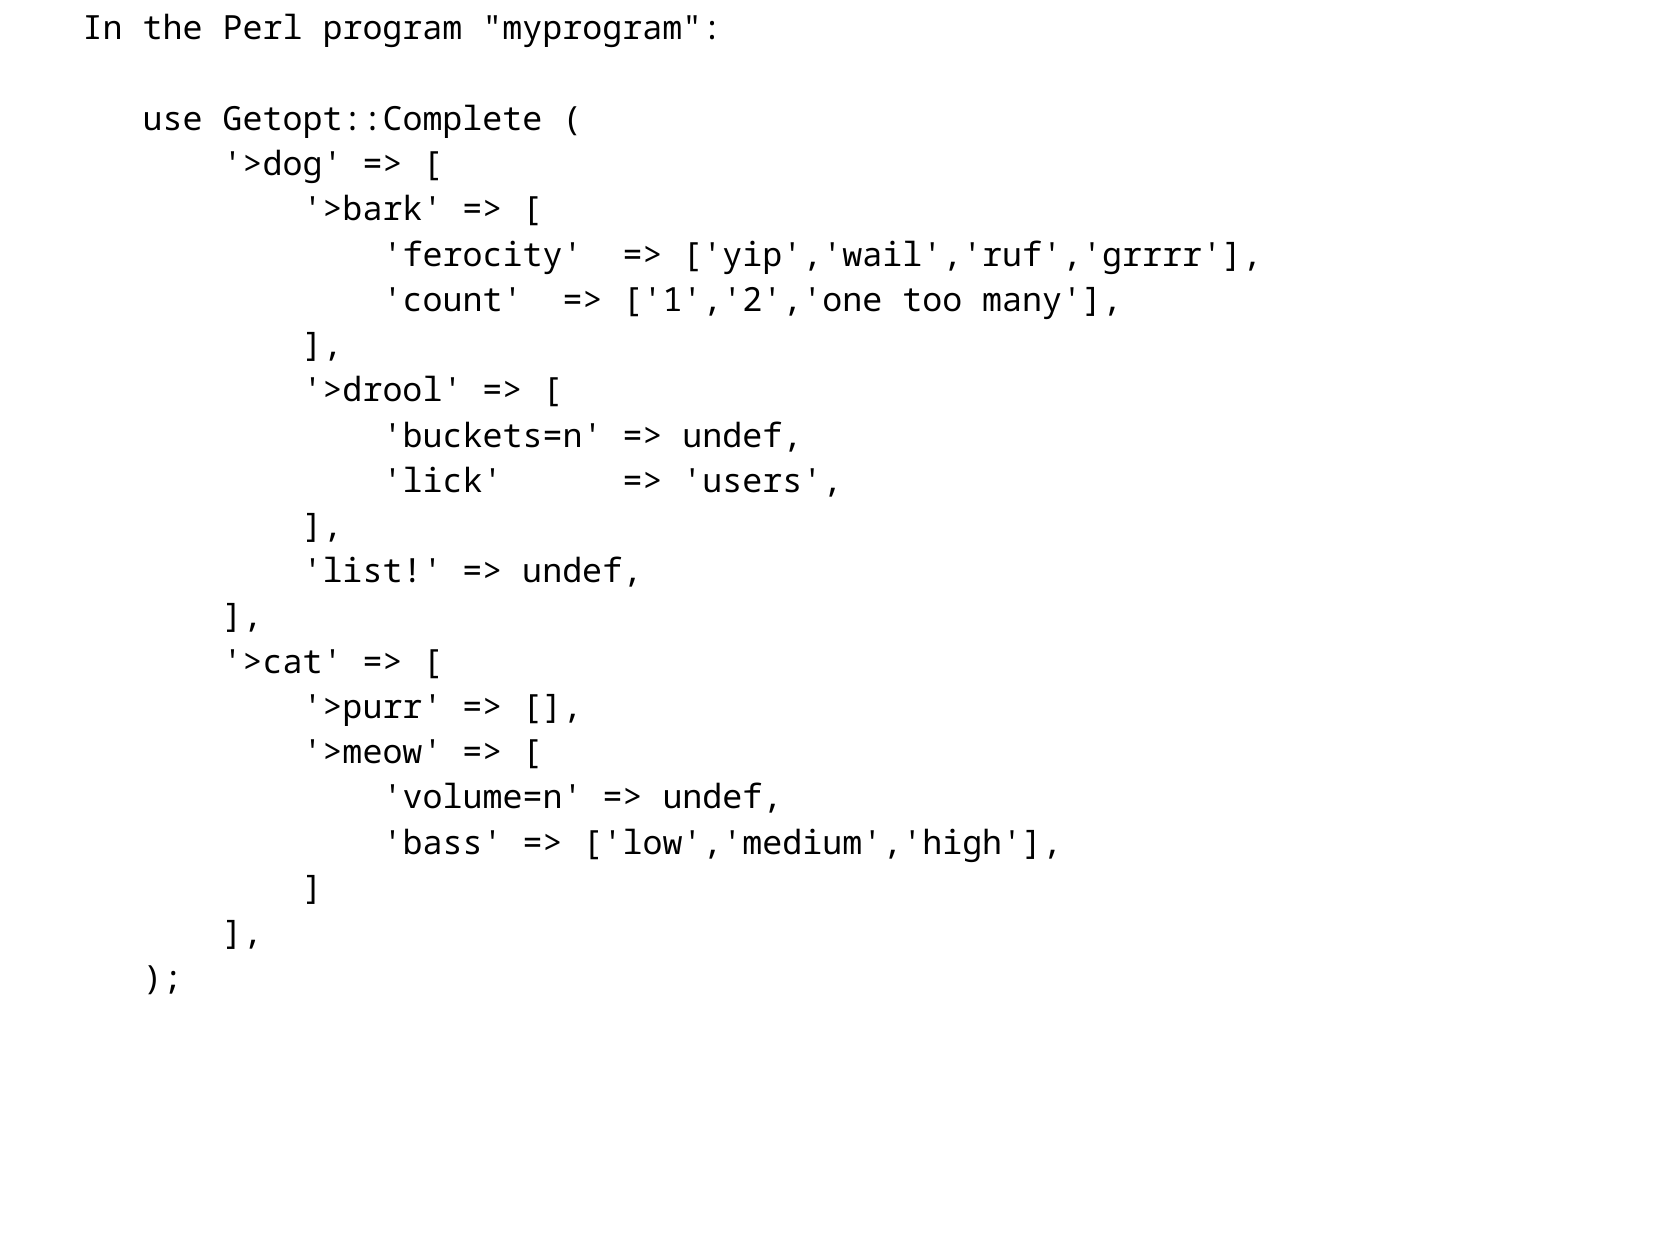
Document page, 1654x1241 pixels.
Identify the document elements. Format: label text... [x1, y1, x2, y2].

subtitle In the Perl program "myprogram": use Getopt::Complete ( '>dog' => [ '>bark' => [ 'ferocity' => ['yip','wail','ruf','grrrr'], 'count' => ['1','2','one too many'], ], '>drool' => [ 'buckets=n' => undef, 'lick' => 'users', ], 'list!' => undef, ], '>cat' => [ '>purr' => [], '>meow' => [ 'volume=n' => undef, 'bass' => ['low','medium','high'], ] ], ); [82, 4, 1571, 1064]
